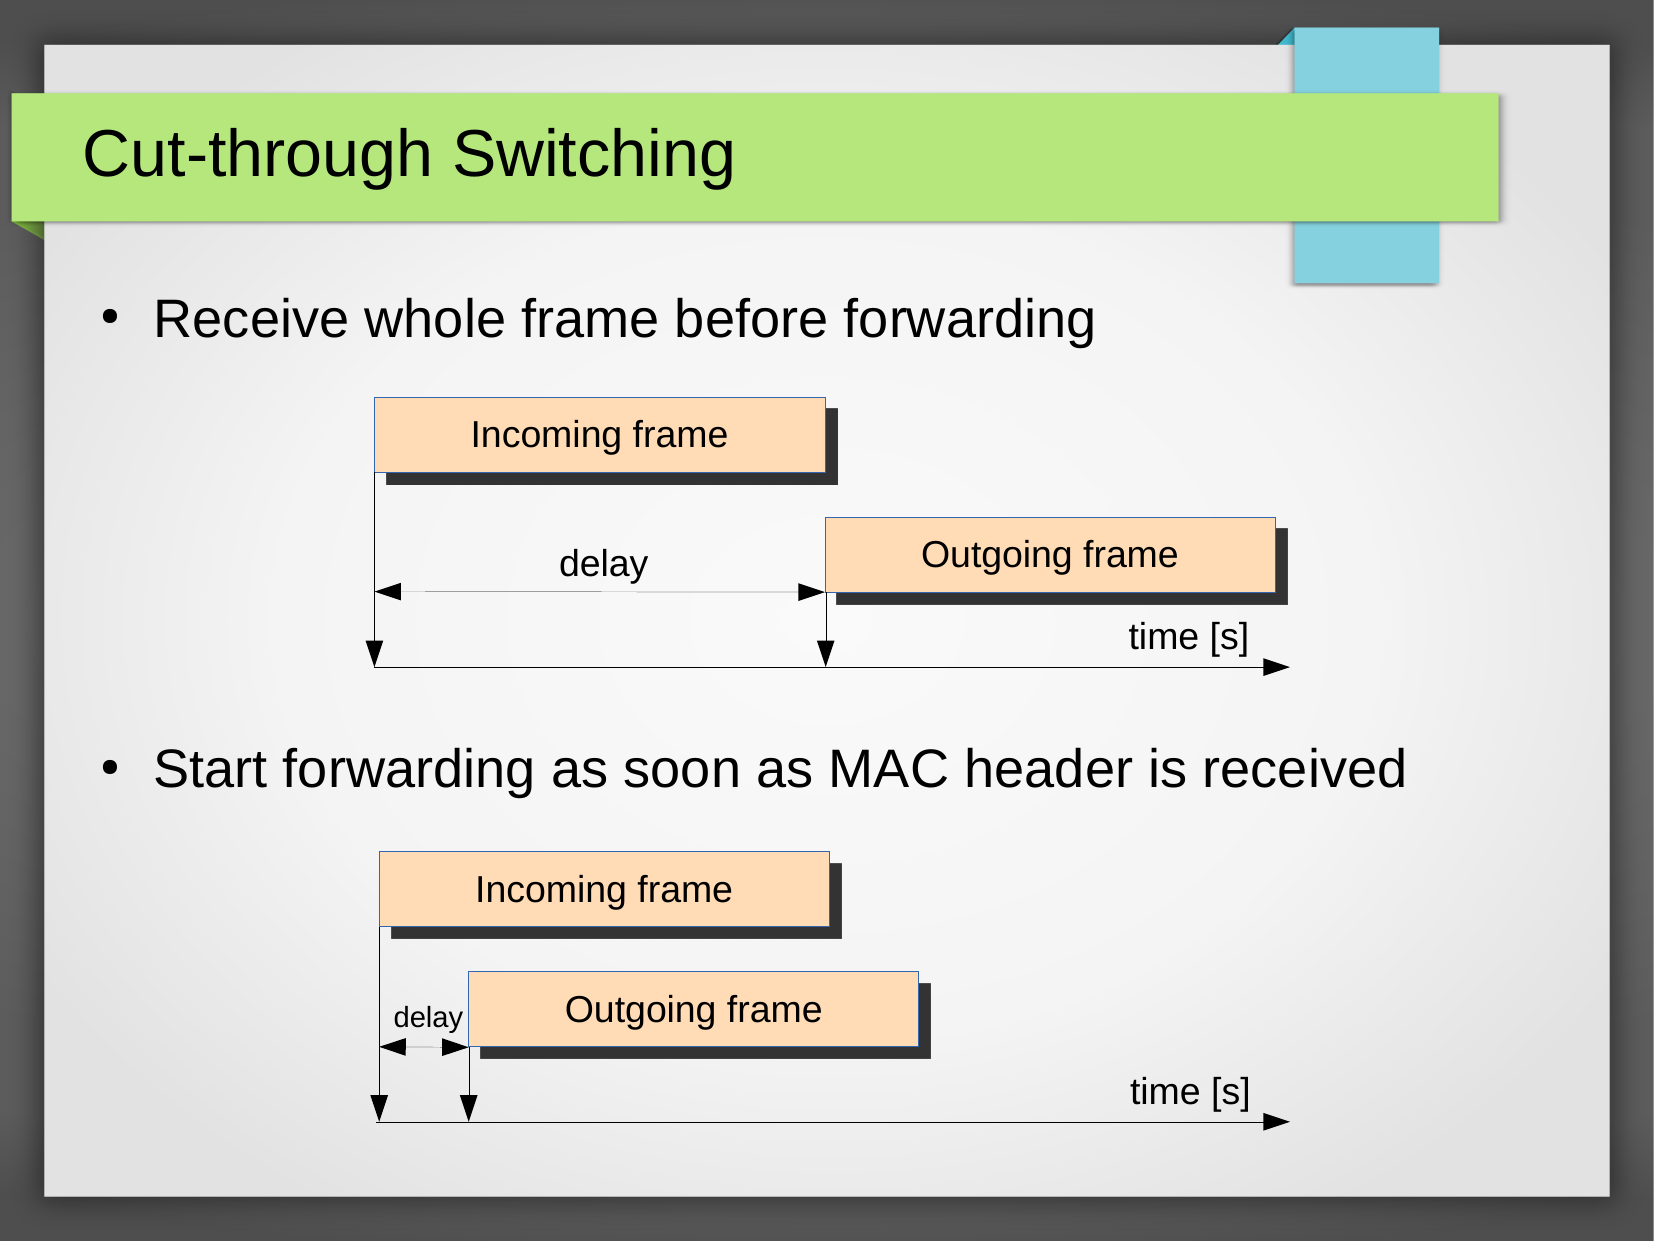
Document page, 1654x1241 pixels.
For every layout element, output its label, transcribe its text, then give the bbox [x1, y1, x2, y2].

text_box time [s] [1115, 1062, 1276, 1120]
text_box Incoming frame [379, 851, 830, 927]
text_box Incoming frame [374, 397, 826, 473]
picture [0, 0, 1654, 1241]
text_box delay [544, 534, 665, 592]
title Cut-through Switching [82, 94, 1264, 213]
text_box time [s] [1113, 608, 1276, 665]
text_box Outgoing frame [825, 517, 1276, 593]
text_box Outgoing frame [468, 971, 919, 1047]
text_box delay [378, 993, 484, 1042]
list Receive whole frame before forwarding Start forwarding as soon as MAC header is received [82, 288, 1571, 1008]
